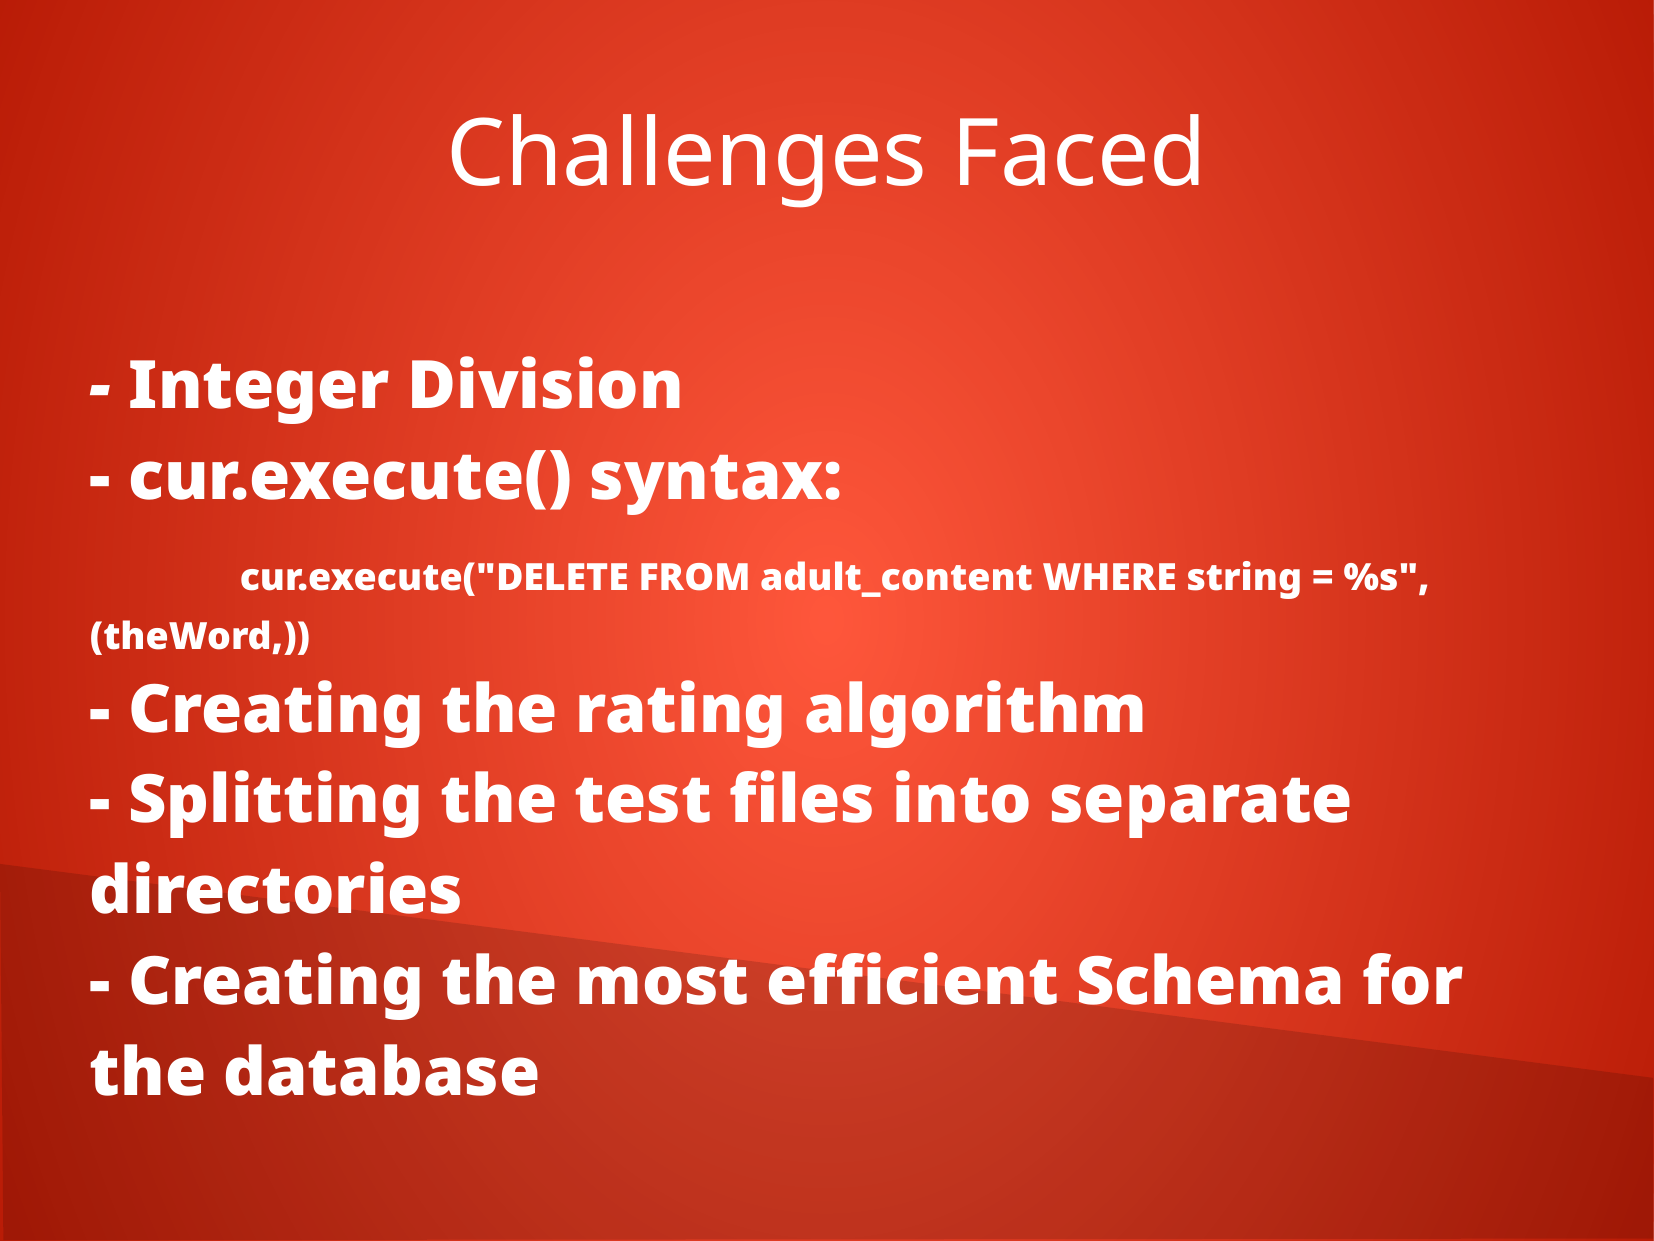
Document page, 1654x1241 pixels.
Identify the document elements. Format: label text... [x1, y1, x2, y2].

title Challenges Faced [82, 47, 1571, 252]
text_box - Integer Division - cur.execute() syntax: cur.execute("DELETE FROM adult_content WHERE string = %s", (theWord,)) - Creating the rating algorithm - Splitting the test files into separate directories - Creating the most efficient Schema for the database [75, 330, 1591, 905]
